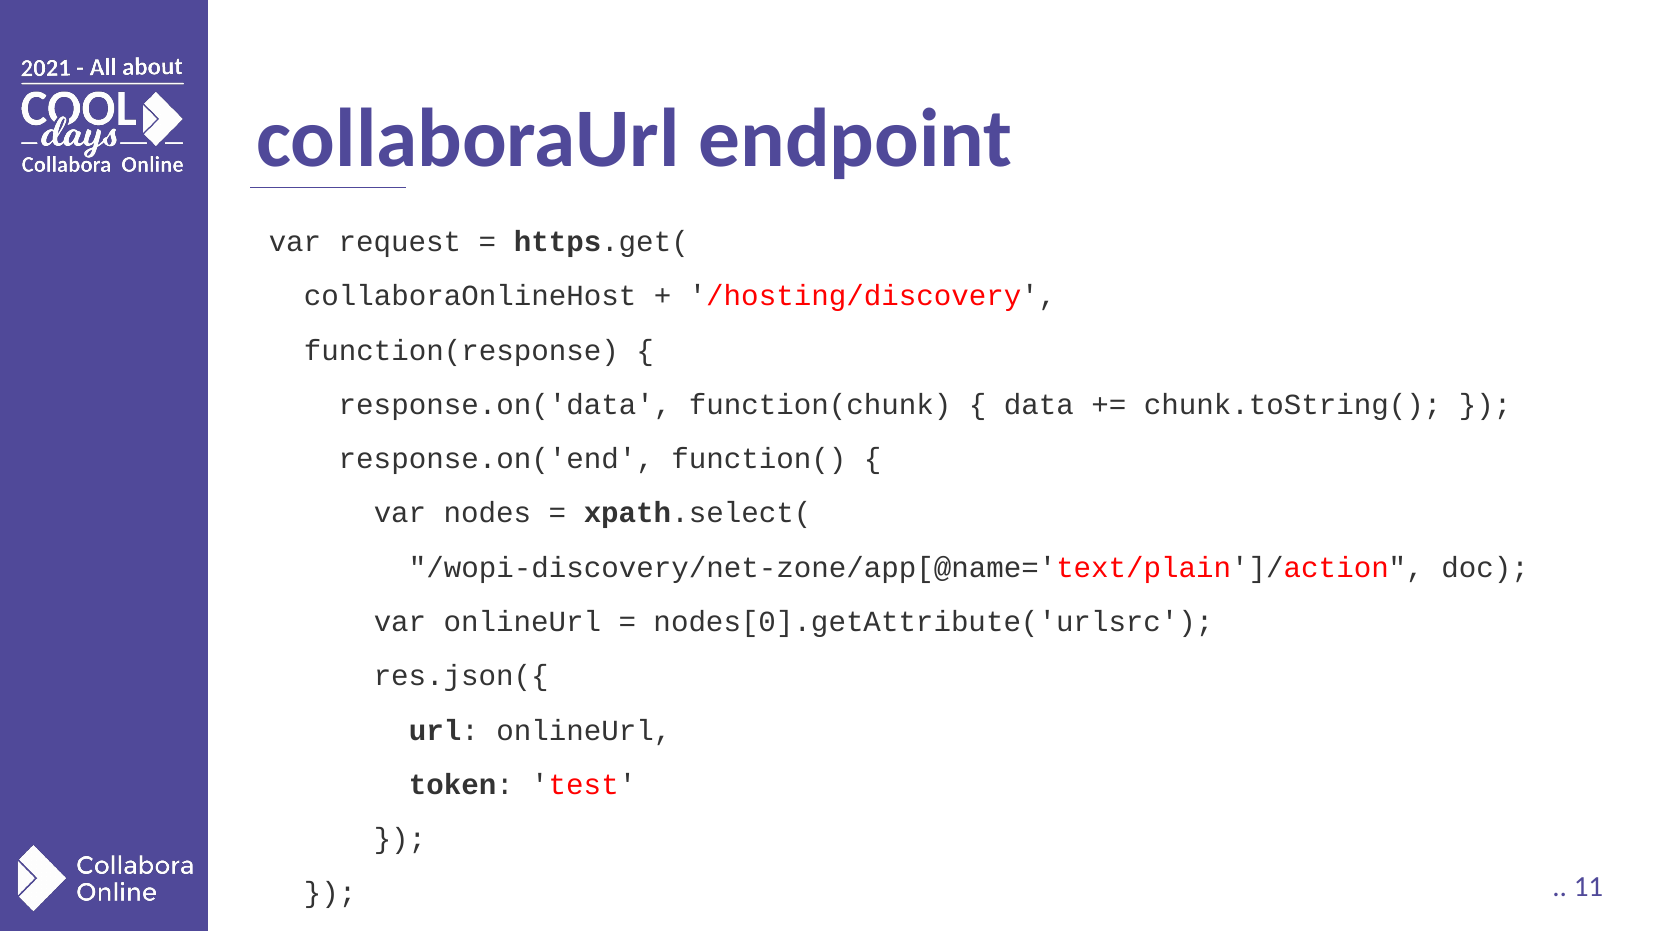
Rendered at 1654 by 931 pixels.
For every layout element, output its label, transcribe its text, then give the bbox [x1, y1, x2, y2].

title collaboraUrl endpoint [256, 56, 1654, 188]
picture [21, 57, 184, 172]
text_box var request = https.get( collaboraOnlineHost + '/hosting/discovery', function(response) { response.on('data', function(chunk) { data += chunk.toString(); }); response.on('end', function() { var nodes = xpath.select( "/wopi-discovery/net-zone/app[@name='text/plain']/action", doc); var onlineUrl = nodes[0].getAttribute('urlsrc'); res.json({ url: onlineUrl, token: 'test' }); }); [253, 211, 1576, 923]
picture [13, 840, 197, 916]
